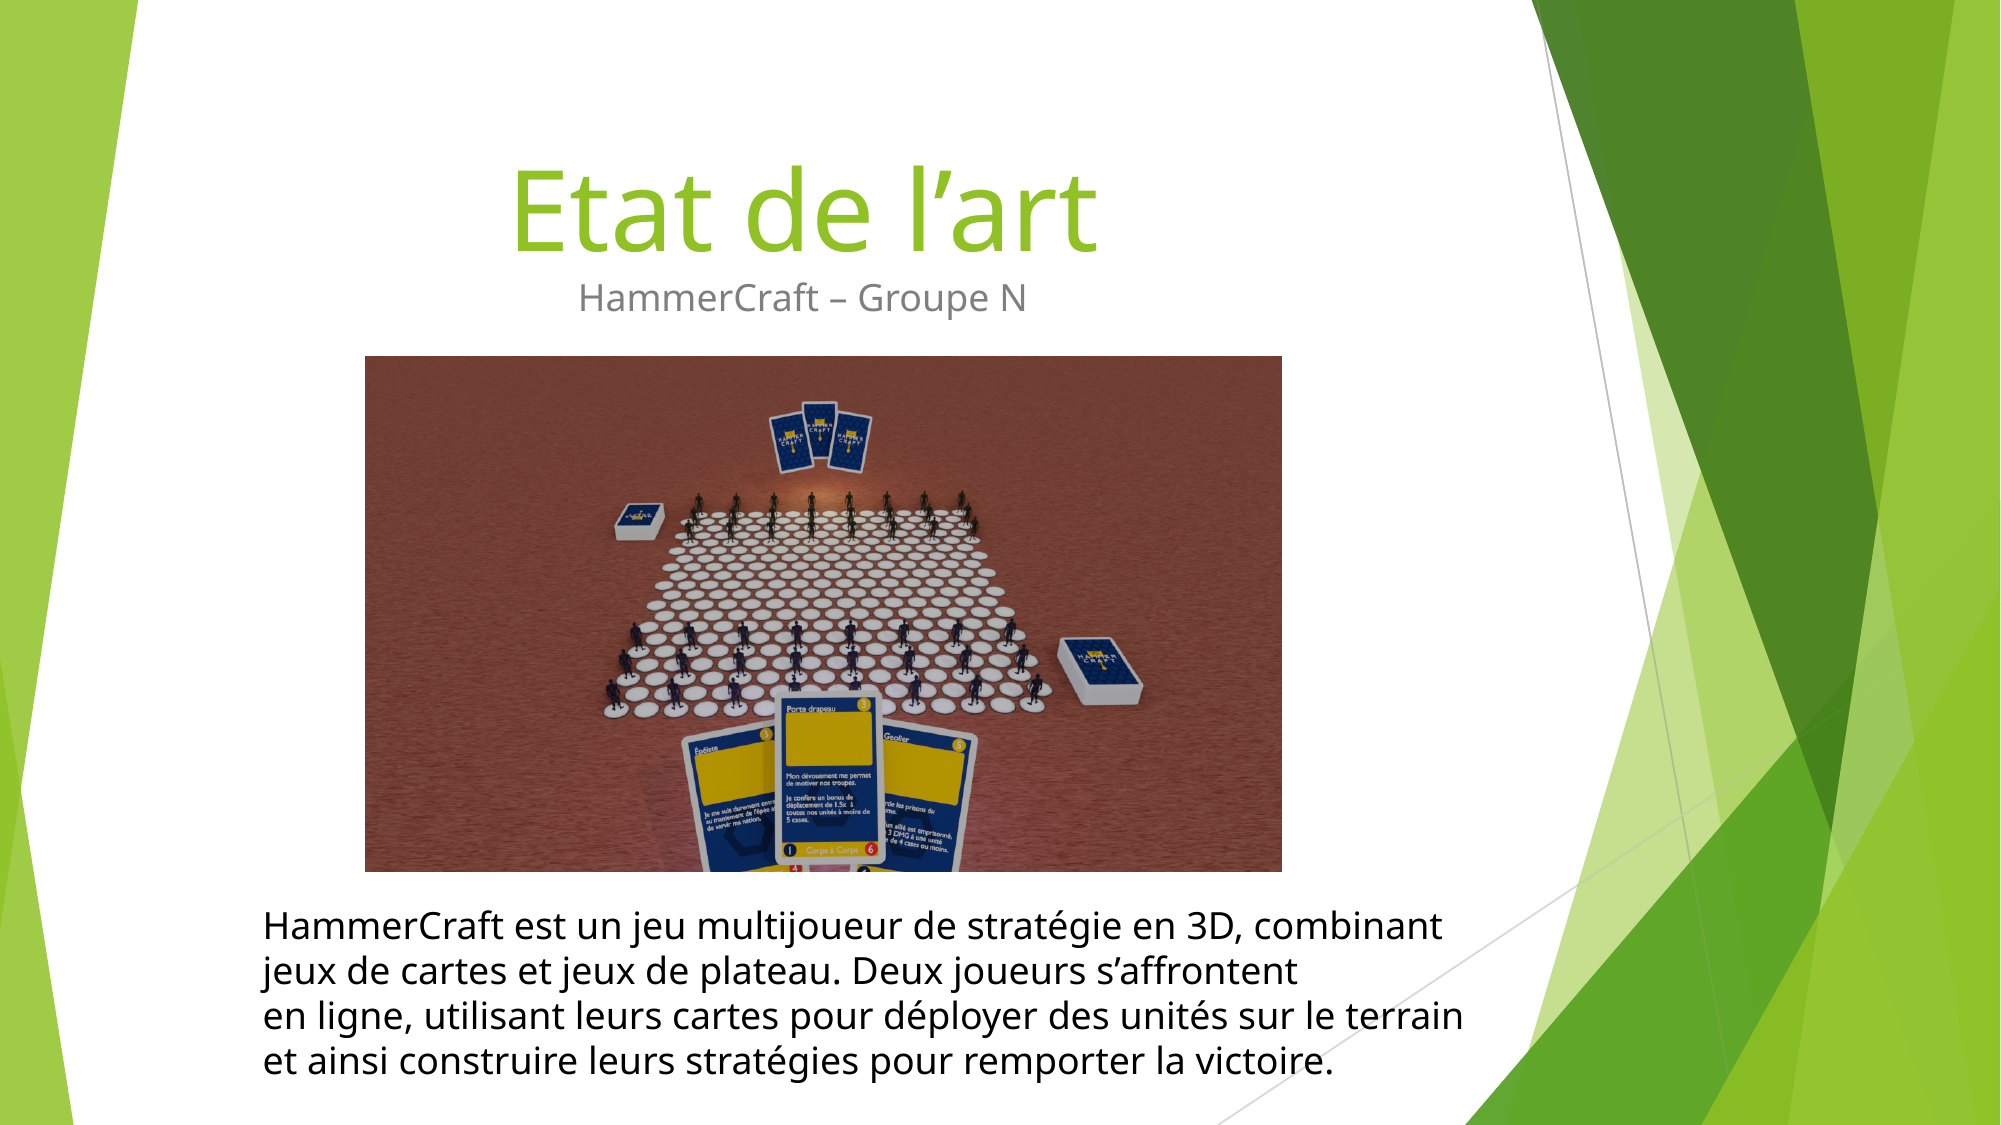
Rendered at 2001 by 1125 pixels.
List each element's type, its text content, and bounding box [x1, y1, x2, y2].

subtitle HammerCraft – Groupe N [154, 266, 1452, 447]
title Etat de l’art [154, 131, 1452, 266]
picture [365, 356, 1282, 872]
text_box HammerCraft est un jeu multijoueur de stratégie en 3D, combinant jeux de cartes et jeux de plateau. Deux joueurs s’affrontent en ligne, utilisant leurs cartes pour déployer des unités sur le terrain et ainsi construire leurs stratégies pour remporter la victoire. [247, 895, 1452, 1092]
